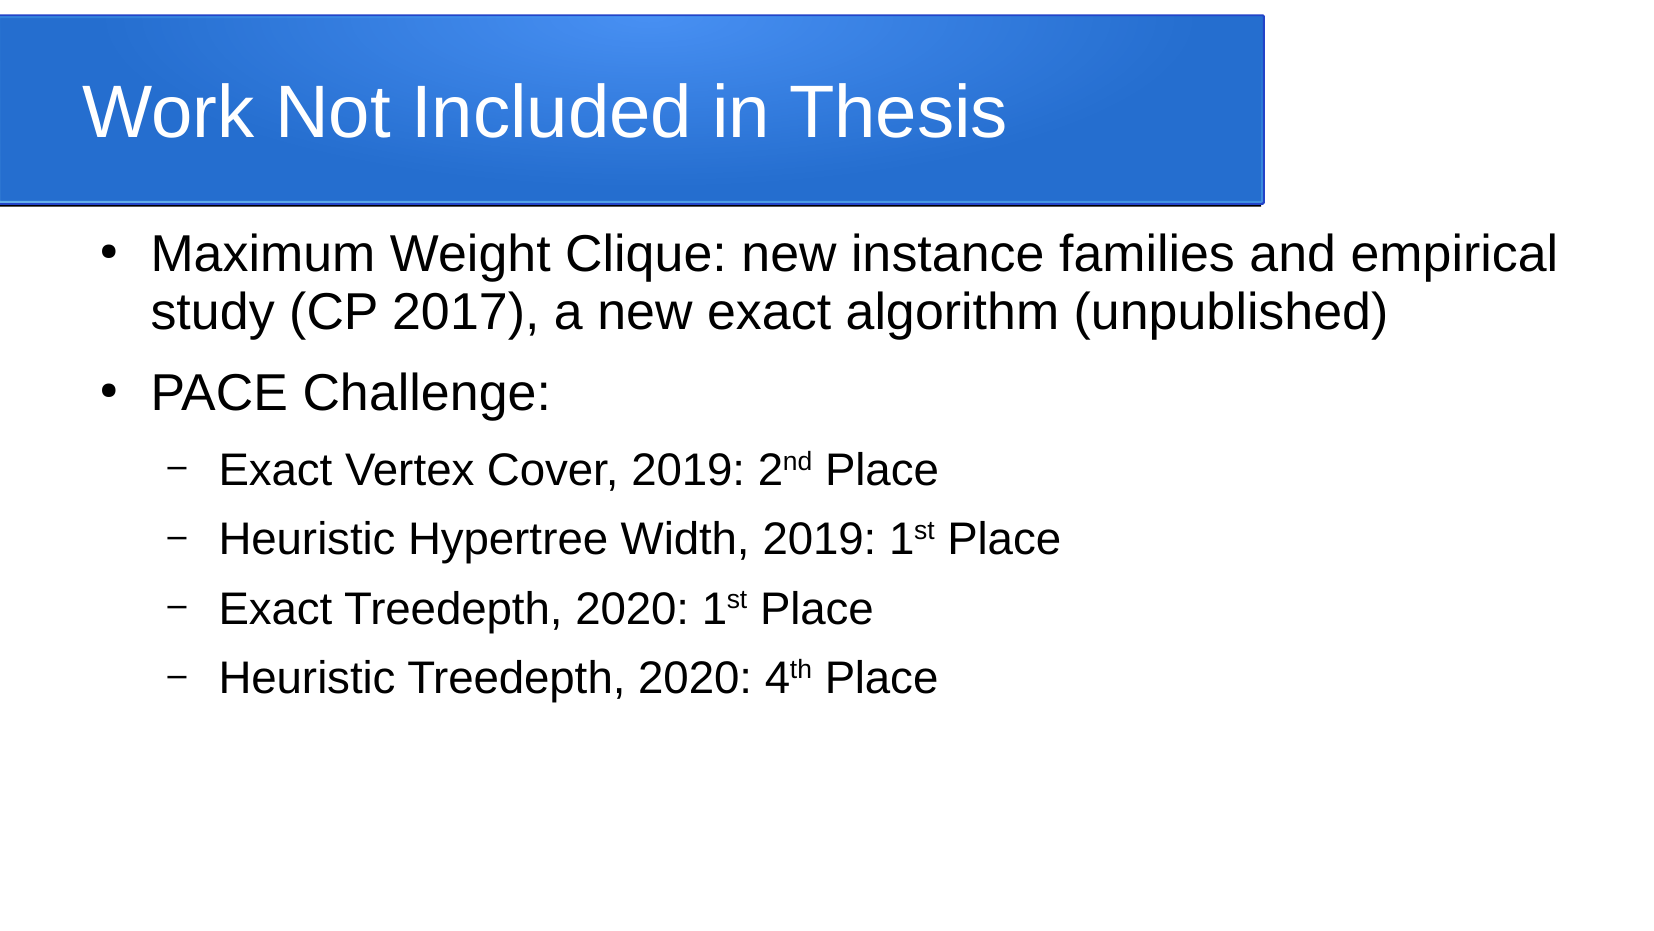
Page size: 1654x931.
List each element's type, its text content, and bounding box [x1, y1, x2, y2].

list Maximum Weight Clique: new instance families and empirical study (CP 2017), a new exact algorithm (unpublished) PACE Challenge: Exact Vertex Cover, 2019: 2nd Place Heuristic Hypertree Width, 2019: 1st Place Exact Treedepth, 2020: 1st Place Heuristic Treedepth, 2020: 4th Place [82, 224, 1571, 764]
title Work Not Included in Thesis [82, 35, 1235, 189]
